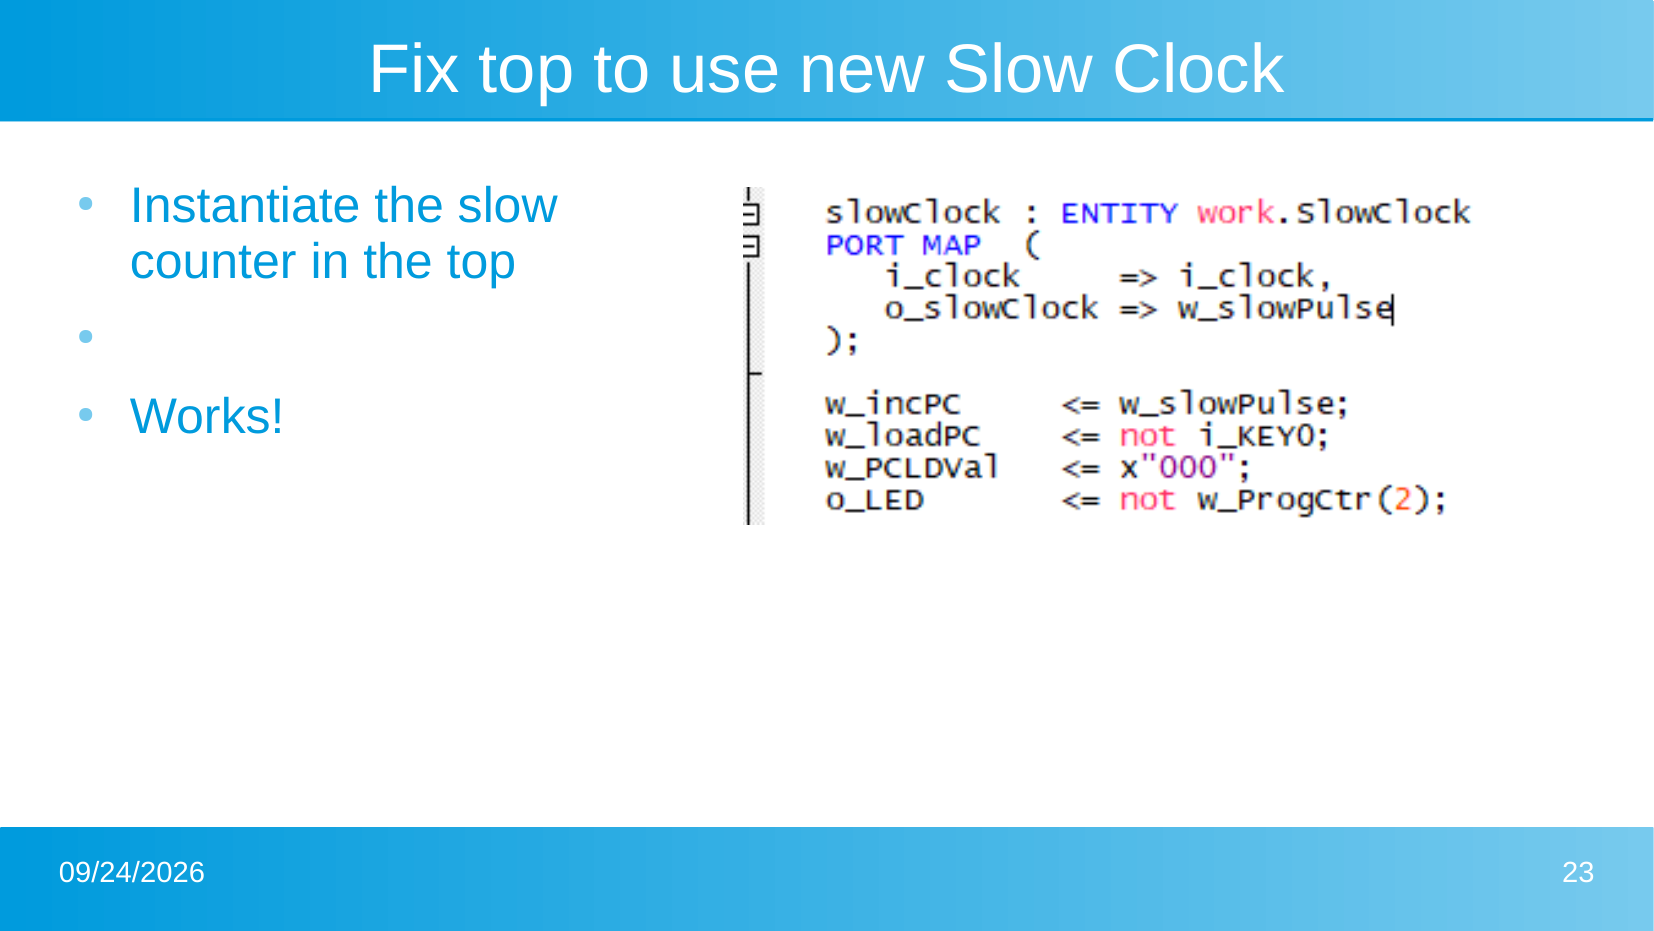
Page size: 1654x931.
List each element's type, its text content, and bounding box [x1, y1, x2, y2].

picture [743, 187, 1517, 526]
list Instantiate the slow counter in the top Works! [59, 177, 713, 768]
title Fix top to use new Slow Clock [59, 29, 1595, 108]
